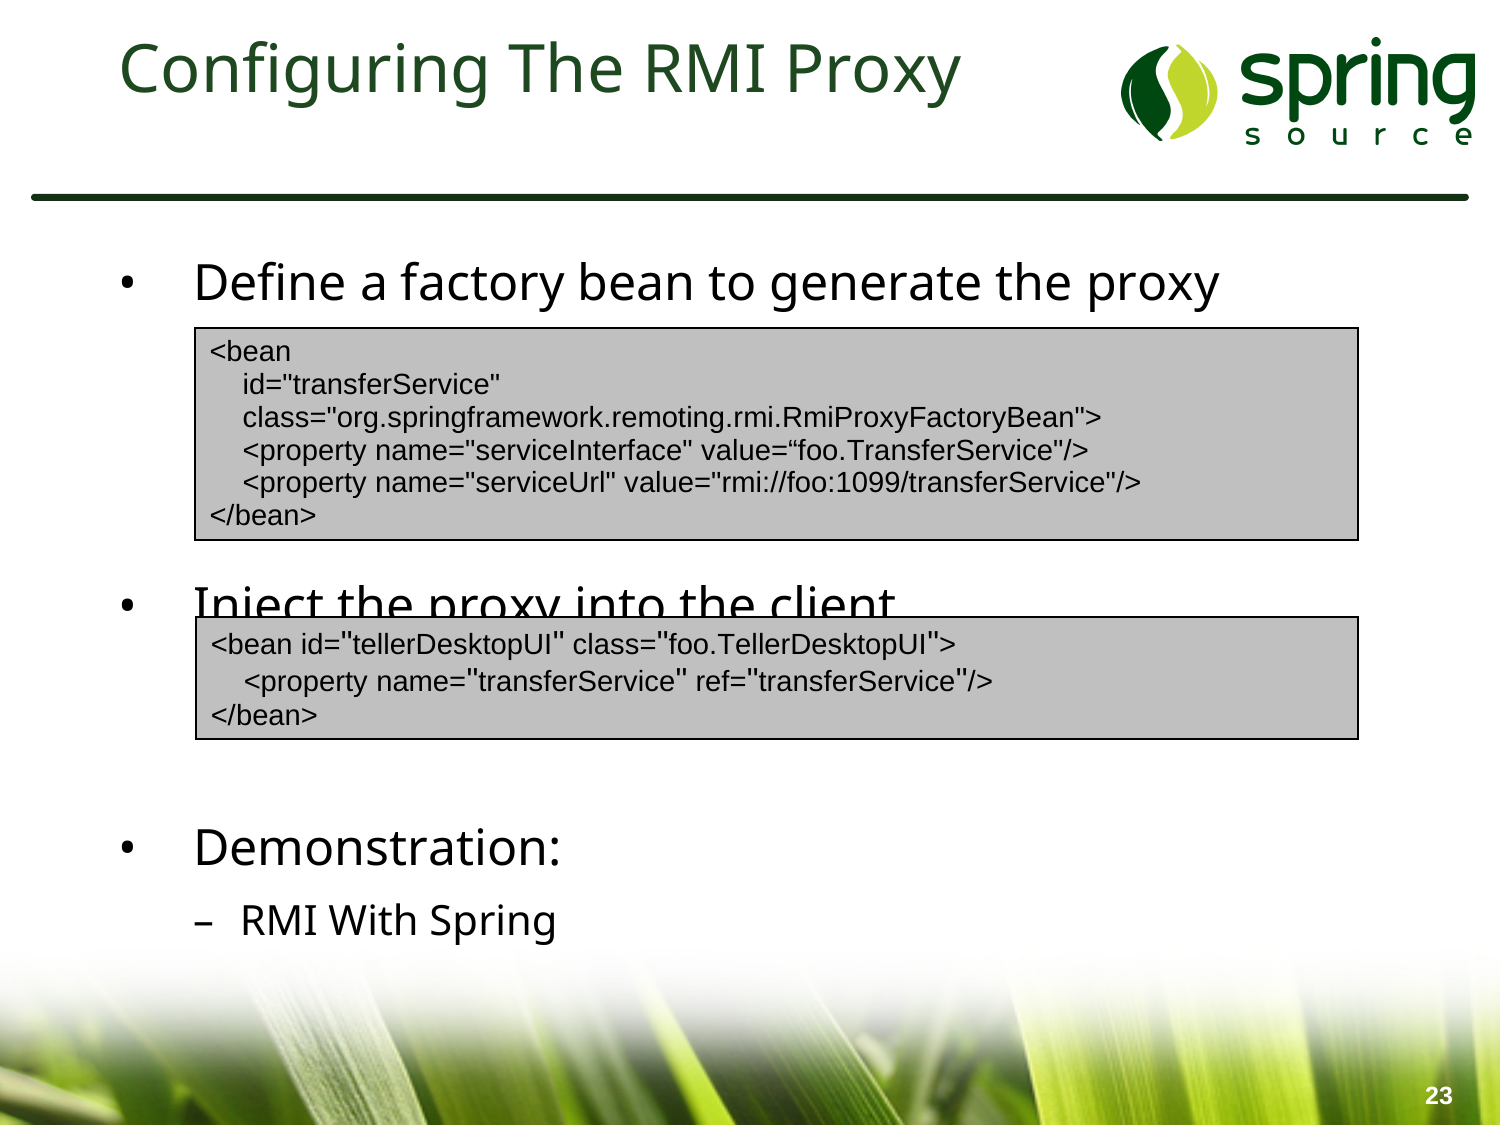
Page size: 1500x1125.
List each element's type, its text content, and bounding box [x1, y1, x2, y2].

text_box <bean id="transferService" class="org.springframework.remoting.rmi.RmiProxyFactoryBean"> <property name="serviceInterface" value=“foo.TransferService"/> <property name="serviceUrl" value="rmi://foo:1099/transferService"/> </bean> [194, 327, 1359, 540]
list Define a factory bean to generate the proxy Inject the proxy into the client Demonstration: RMI With Spring [103, 239, 1394, 903]
title Configuring The RMI Proxy [103, 13, 1136, 176]
picture [0, 944, 1500, 1125]
text_box <bean id="tellerDesktopUI" class="foo.TellerDesktopUI"> <property name="transferService" ref="transferService"/> </bean> [196, 616, 1359, 740]
picture [1136, 37, 1475, 145]
